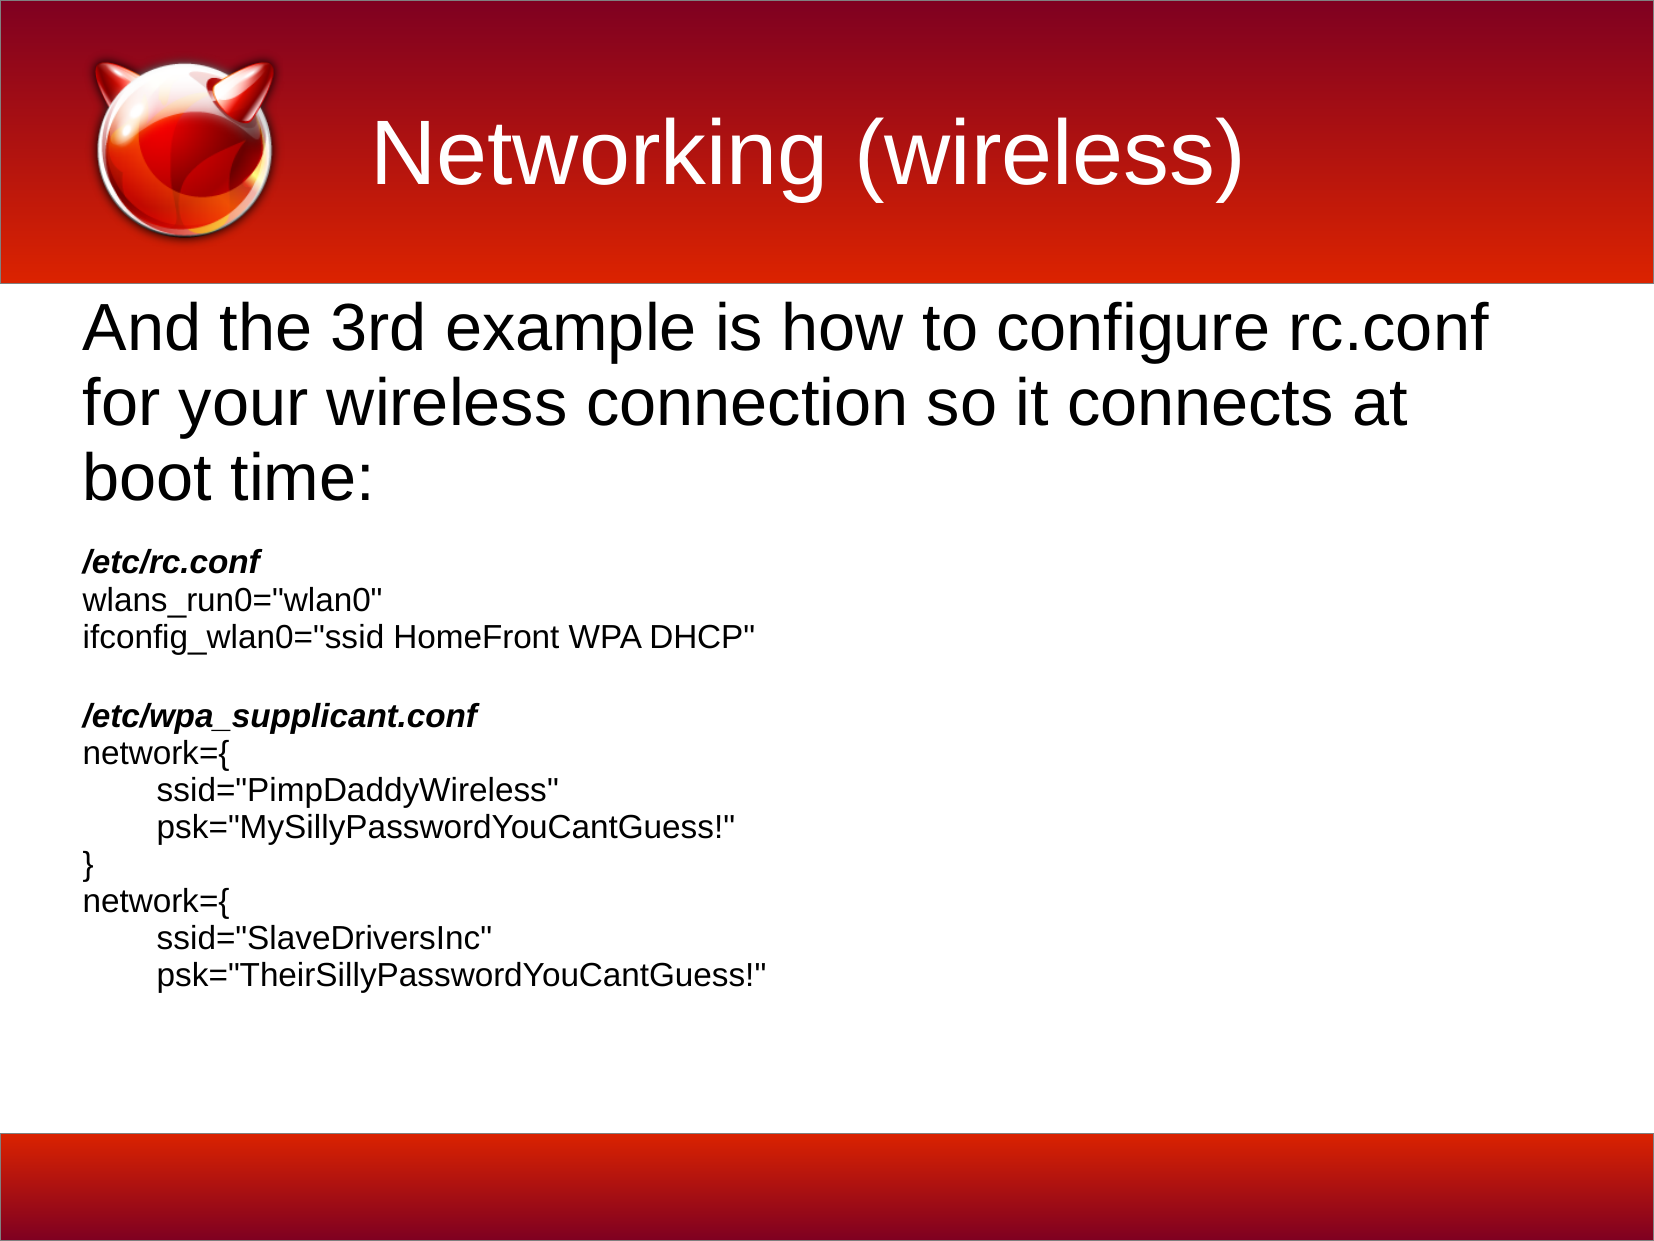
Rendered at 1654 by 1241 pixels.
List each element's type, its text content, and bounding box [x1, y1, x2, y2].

list And the 3rd example is how to configure rc.conf for your wireless connection so it connects at boot time: /etc/rc.conf wlans_run0="wlan0" ifconfig_wlan0="ssid HomeFront WPA DHCP" /etc/wpa_supplicant.conf network={ ssid="PimpDaddyWireless" psk="MySillyPasswordYouCantGuess!" } network={ ssid="SlaveDriversInc" psk="TheirSillyPasswordYouCantGuess!" [82, 290, 1538, 1010]
title Networking (wireless) [82, 49, 1536, 257]
